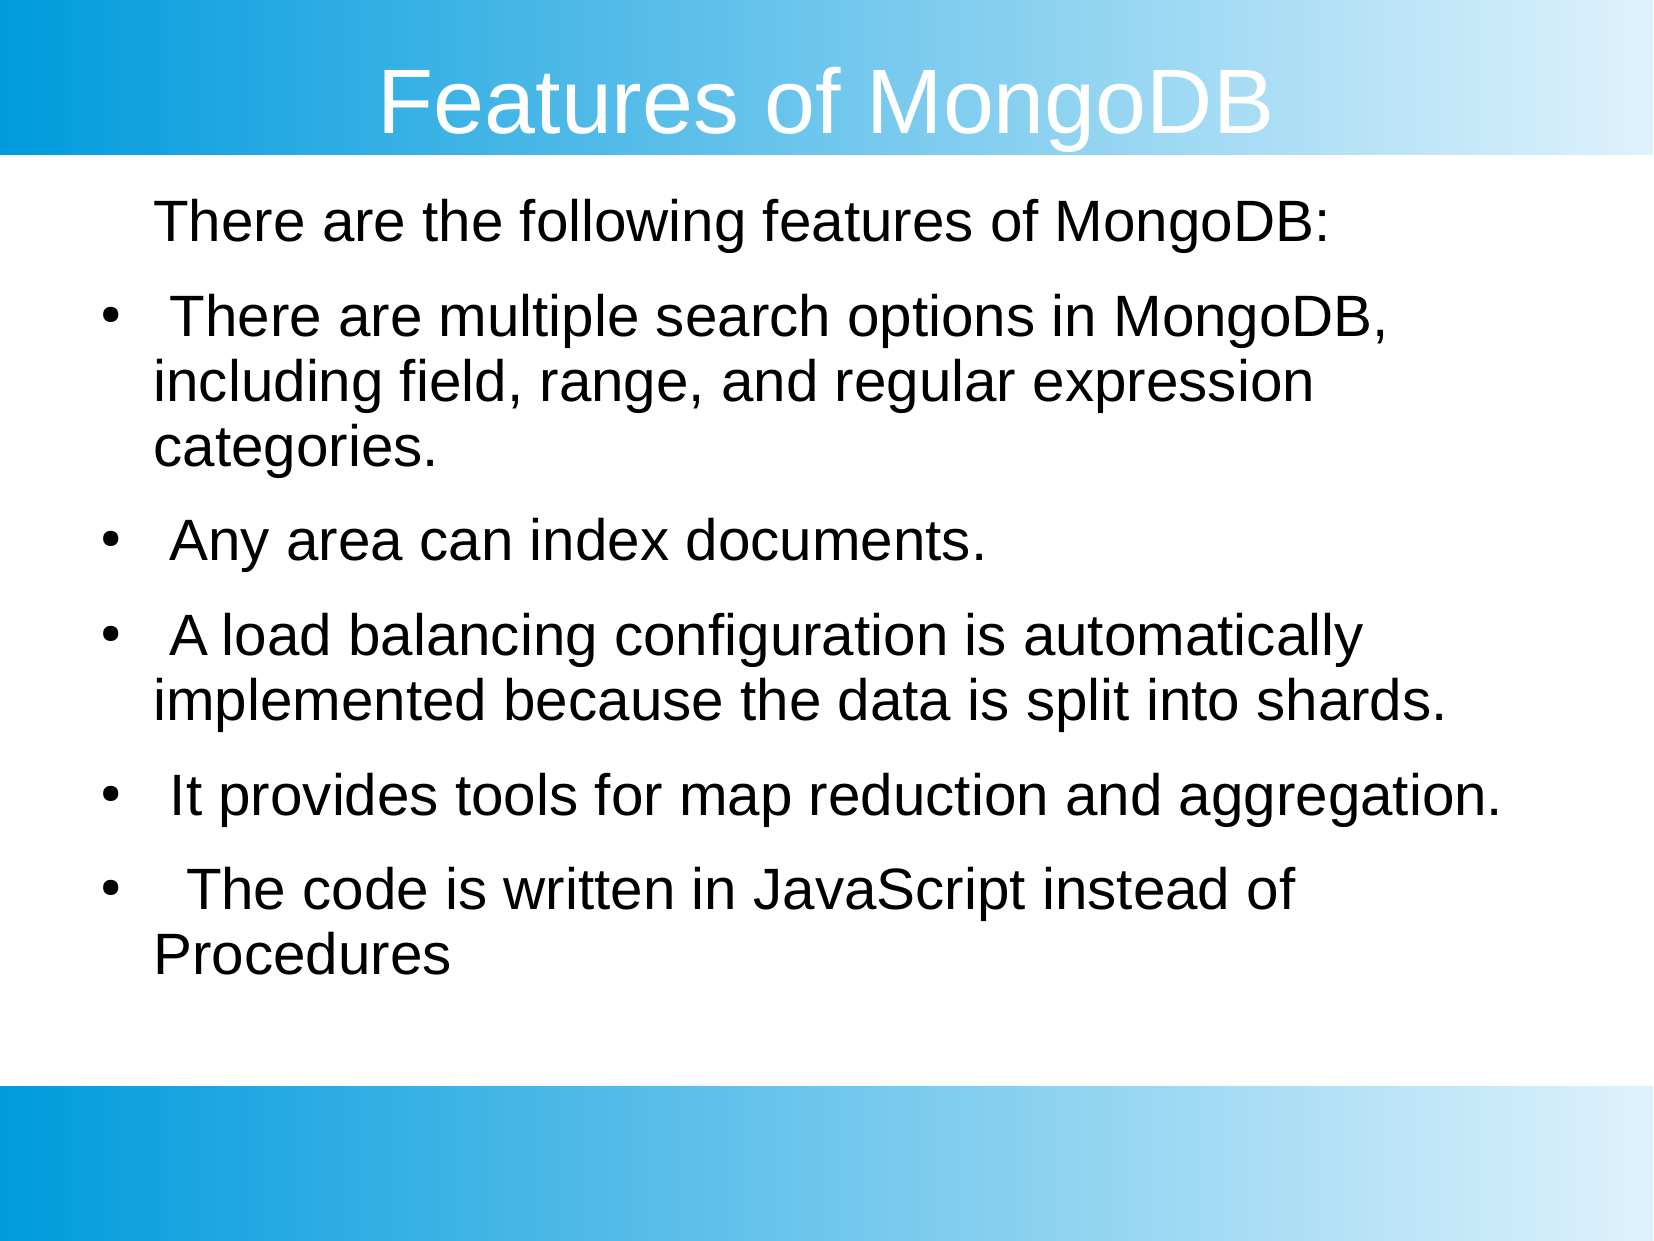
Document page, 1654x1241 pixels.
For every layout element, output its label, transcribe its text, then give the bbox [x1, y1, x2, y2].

list There are the following features of MongoDB: There are multiple search options in MongoDB, including field, range, and regular expression categories. Any area can index documents. A load balancing configuration is automatically implemented because the data is split into shards. It provides tools for map reduction and aggregation. The code is written in JavaScript instead of Procedures [82, 188, 1571, 1010]
title Features of MongoDB [82, 49, 1571, 155]
